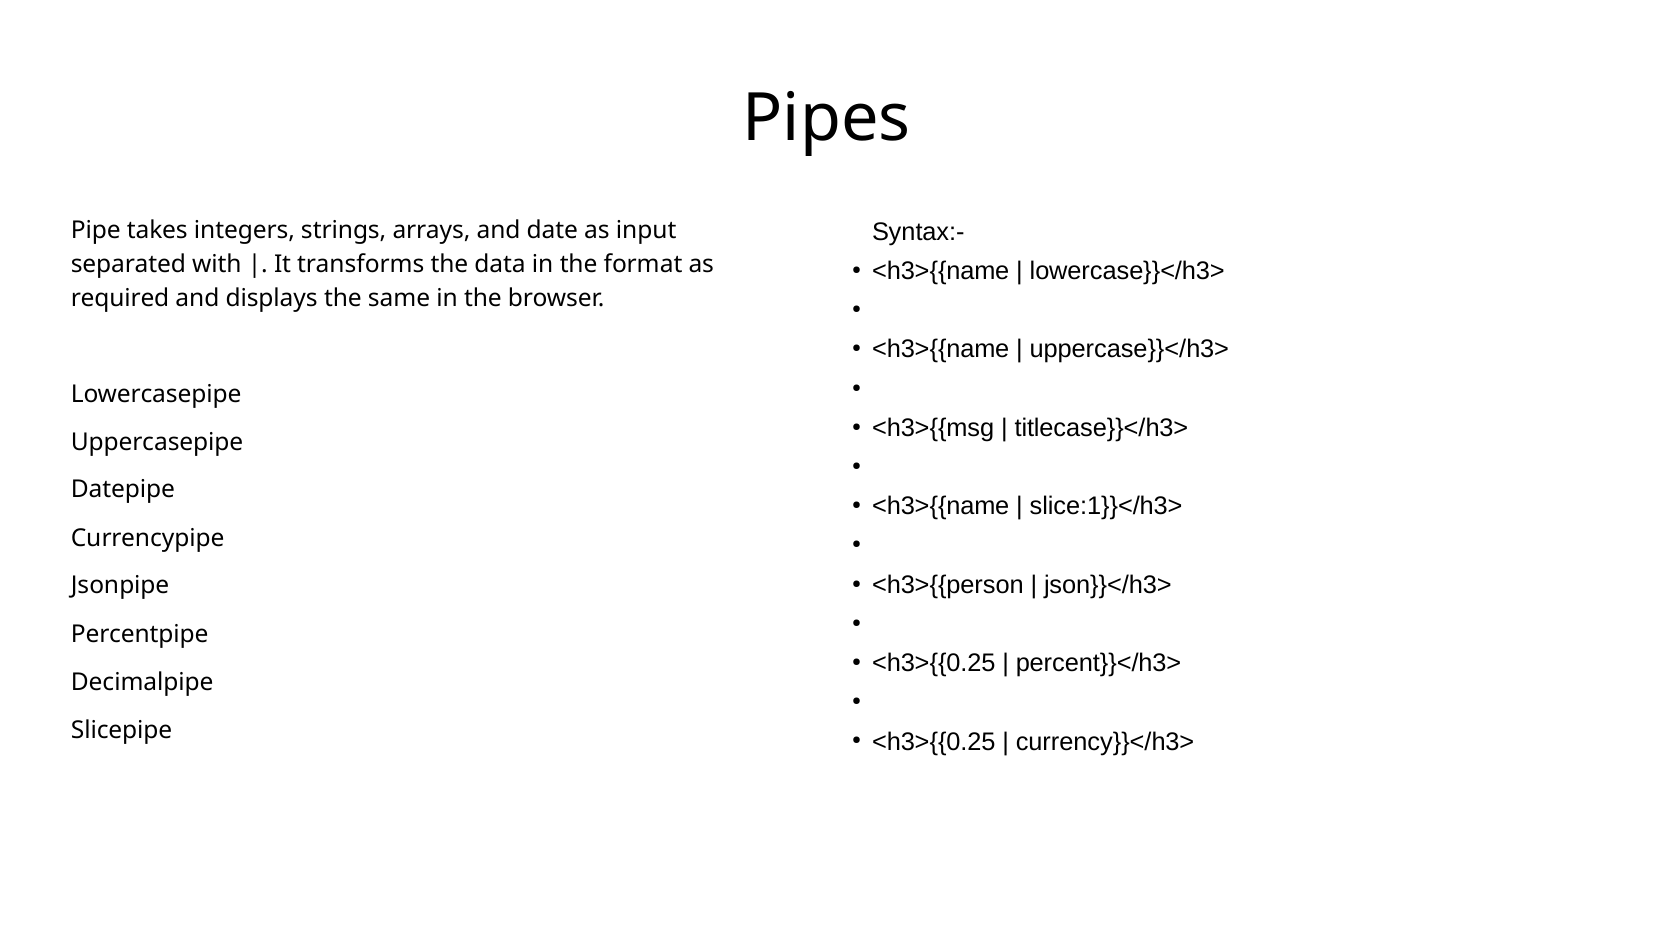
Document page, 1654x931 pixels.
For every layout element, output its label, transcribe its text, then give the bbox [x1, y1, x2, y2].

list Pipe takes integers, strings, arrays, and date as input separated with |. It transforms the data in the format as required and displays the same in the browser. Lowercasepipe Uppercasepipe Datepipe Currencypipe Jsonpipe Percentpipe Decimalpipe Slicepipe [70, 212, 798, 753]
title Pipes [82, 37, 1571, 193]
list Syntax:- <h3>{{name | lowercase}}</h3> <h3>{{name | uppercase}}</h3> <h3>{{msg | titlecase}}</h3> <h3>{{name | slice:1}}</h3> <h3>{{person | json}}</h3> <h3>{{0.25 | percent}}</h3> <h3>{{0.25 | currency}}</h3> [845, 217, 1572, 758]
